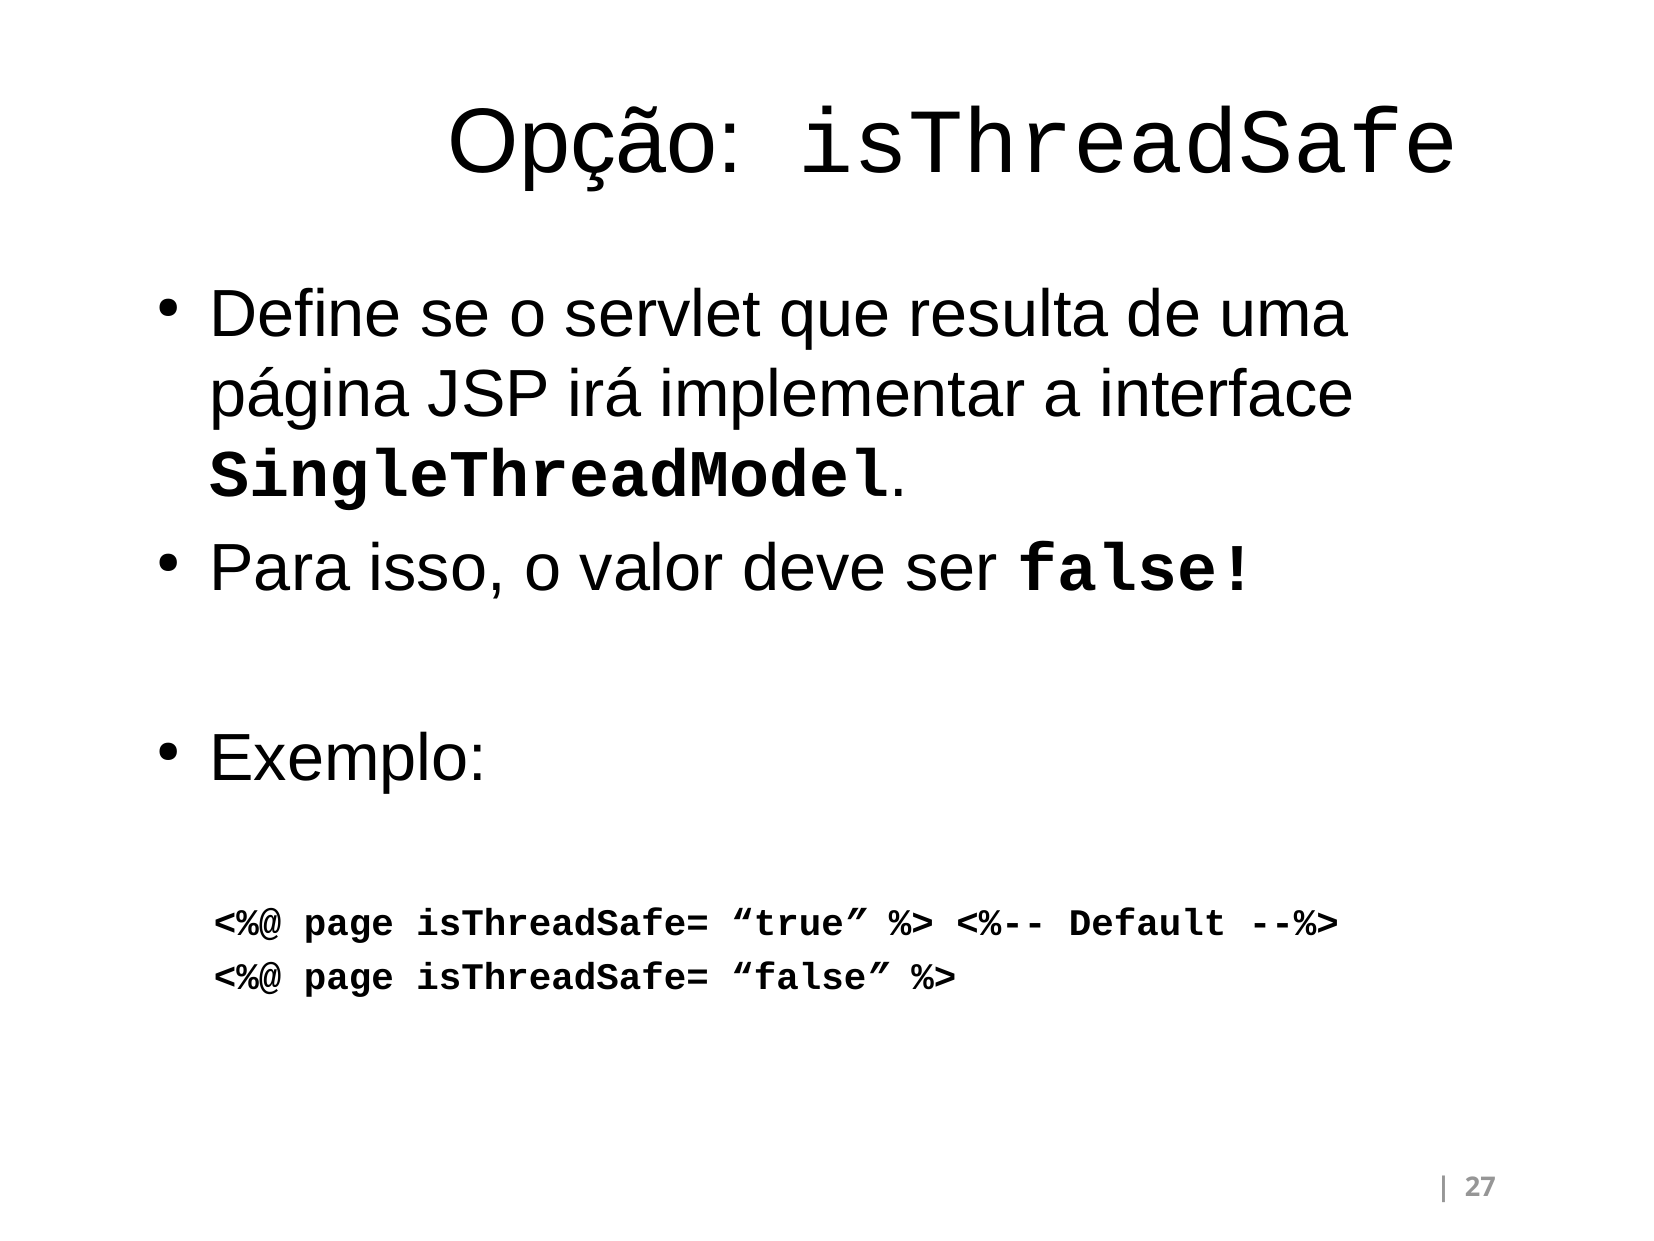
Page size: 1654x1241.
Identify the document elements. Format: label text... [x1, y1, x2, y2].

title Opção: isThreadSafe [234, 0, 1640, 198]
text_box | <número> [711, 1162, 1511, 1217]
list Define se o servlet que resulta de uma página JSP irá implementar a interface SingleThreadModel. Para isso, o valor deve ser false! Exemplo: <%@ page isThreadSafe= “true” %> <%-- Default --%> <%@ page isThreadSafe= “false” %> [124, 261, 1530, 1117]
